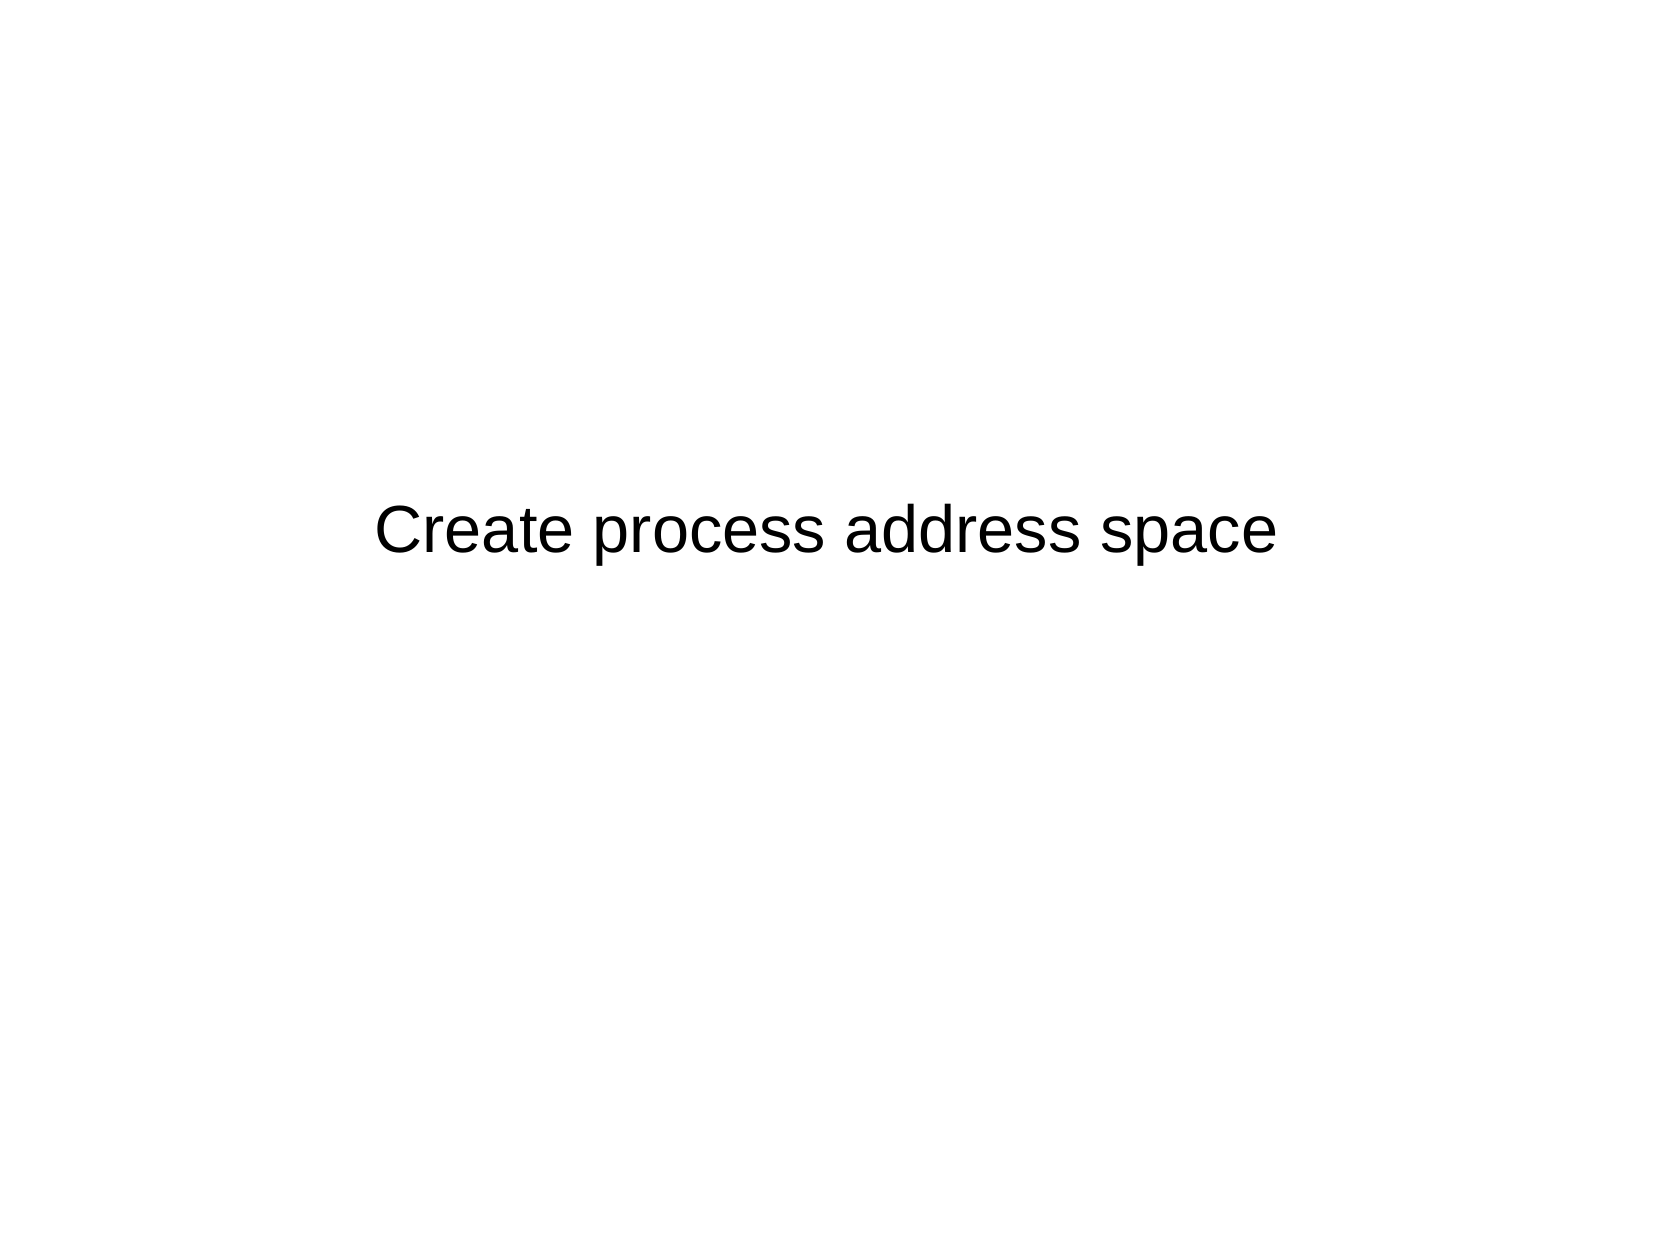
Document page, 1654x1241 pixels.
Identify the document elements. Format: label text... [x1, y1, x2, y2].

subtitle Create process address space [82, 49, 1571, 1010]
